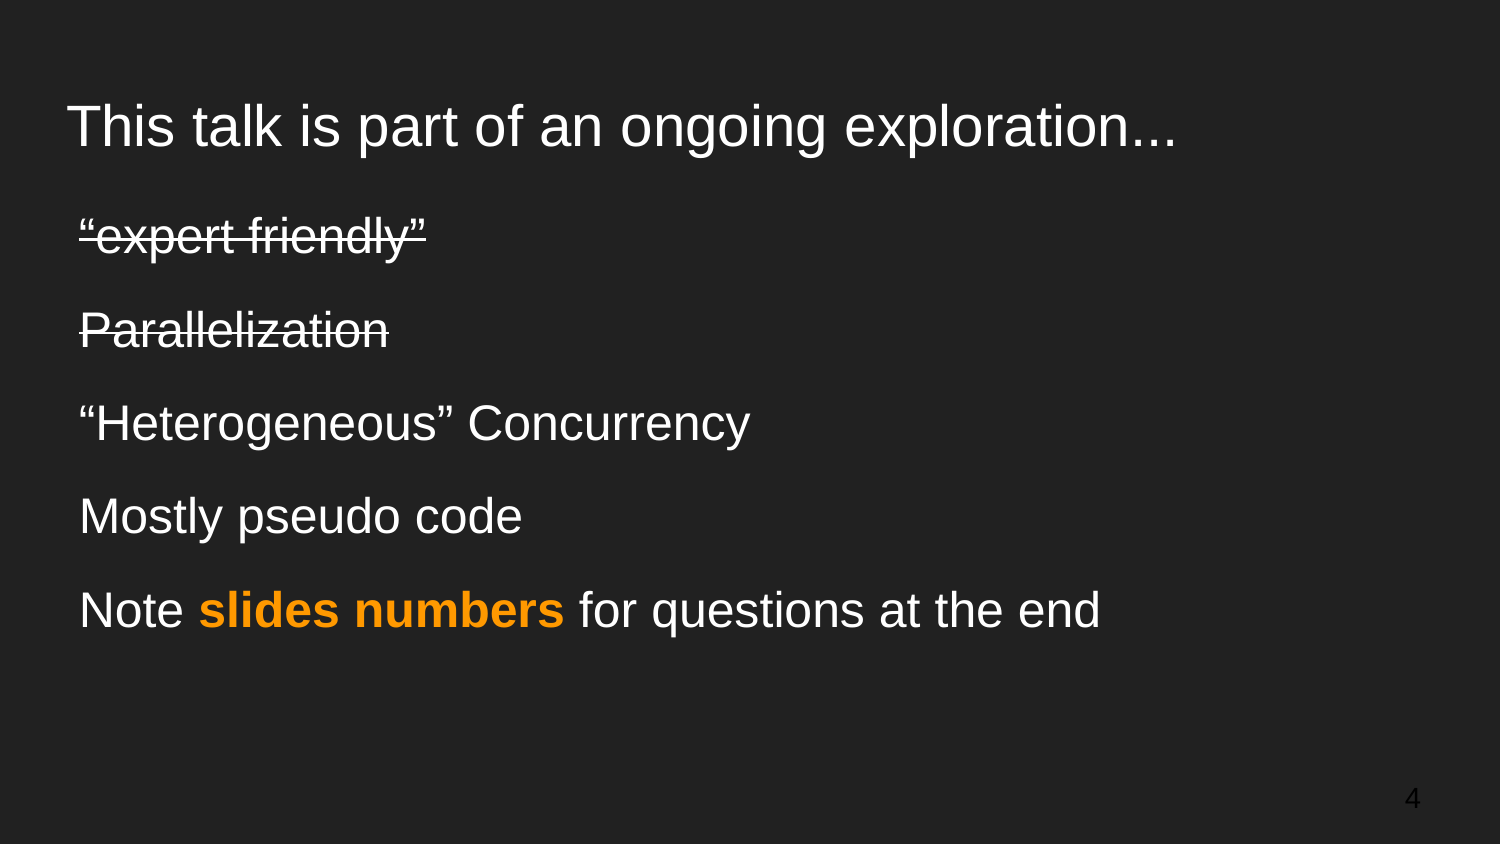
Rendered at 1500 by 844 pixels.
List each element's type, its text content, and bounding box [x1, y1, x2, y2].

list “expert friendly” Parallelization “Heterogeneous” Concurrency Mostly pseudo code Note slides numbers for questions at the end [51, 189, 1449, 750]
title This talk is part of an ongoing exploration... [51, 72, 1449, 167]
slide_number <number> [1389, 764, 1480, 830]
